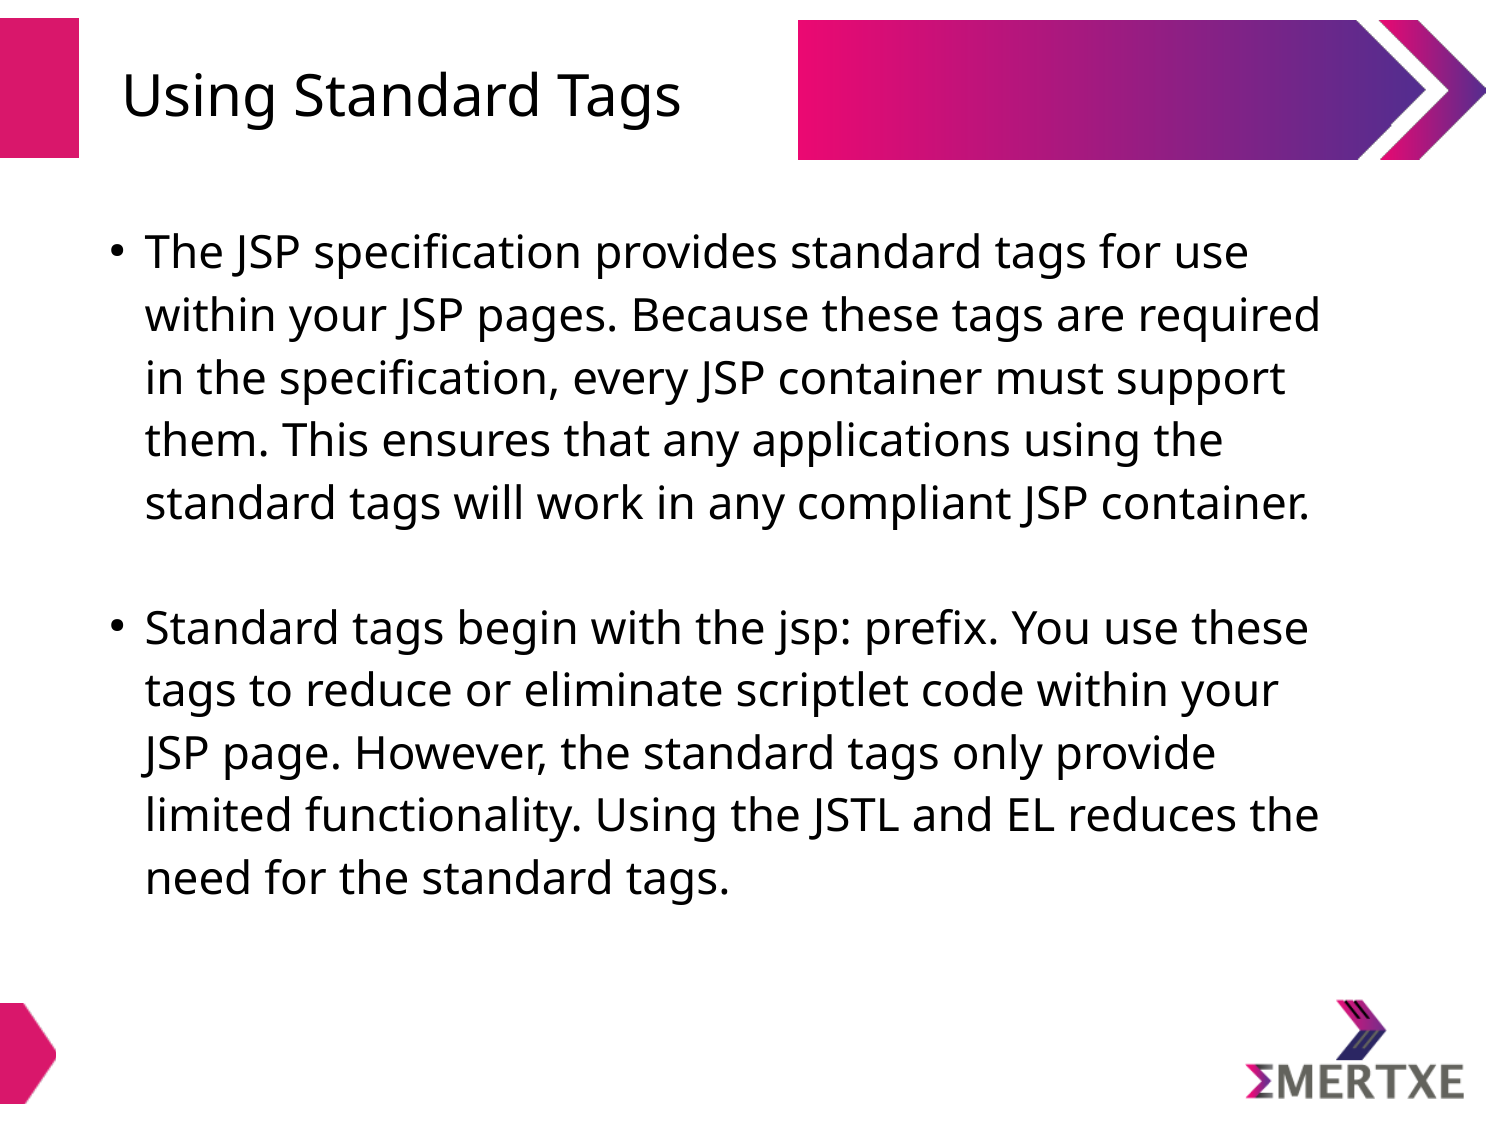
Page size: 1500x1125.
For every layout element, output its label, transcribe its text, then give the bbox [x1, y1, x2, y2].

picture [1245, 996, 1465, 1099]
text_box Using Standard Tags [106, 47, 768, 131]
text_box The JSP specification provides standard tags for use within your JSP pages. Because these tags are required in the specification, every JSP container must support them. This ensures that any applications using the standard tags will work in any compliant JSP container. Standard tags begin with the jsp: prefix. You use these tags to reduce or eliminate scriptlet code within your JSP page. However, the standard tags only provide limited functionality. Using the JSTL and EL reduces the need for the standard tags. [94, 212, 1371, 870]
picture [798, 20, 1486, 160]
